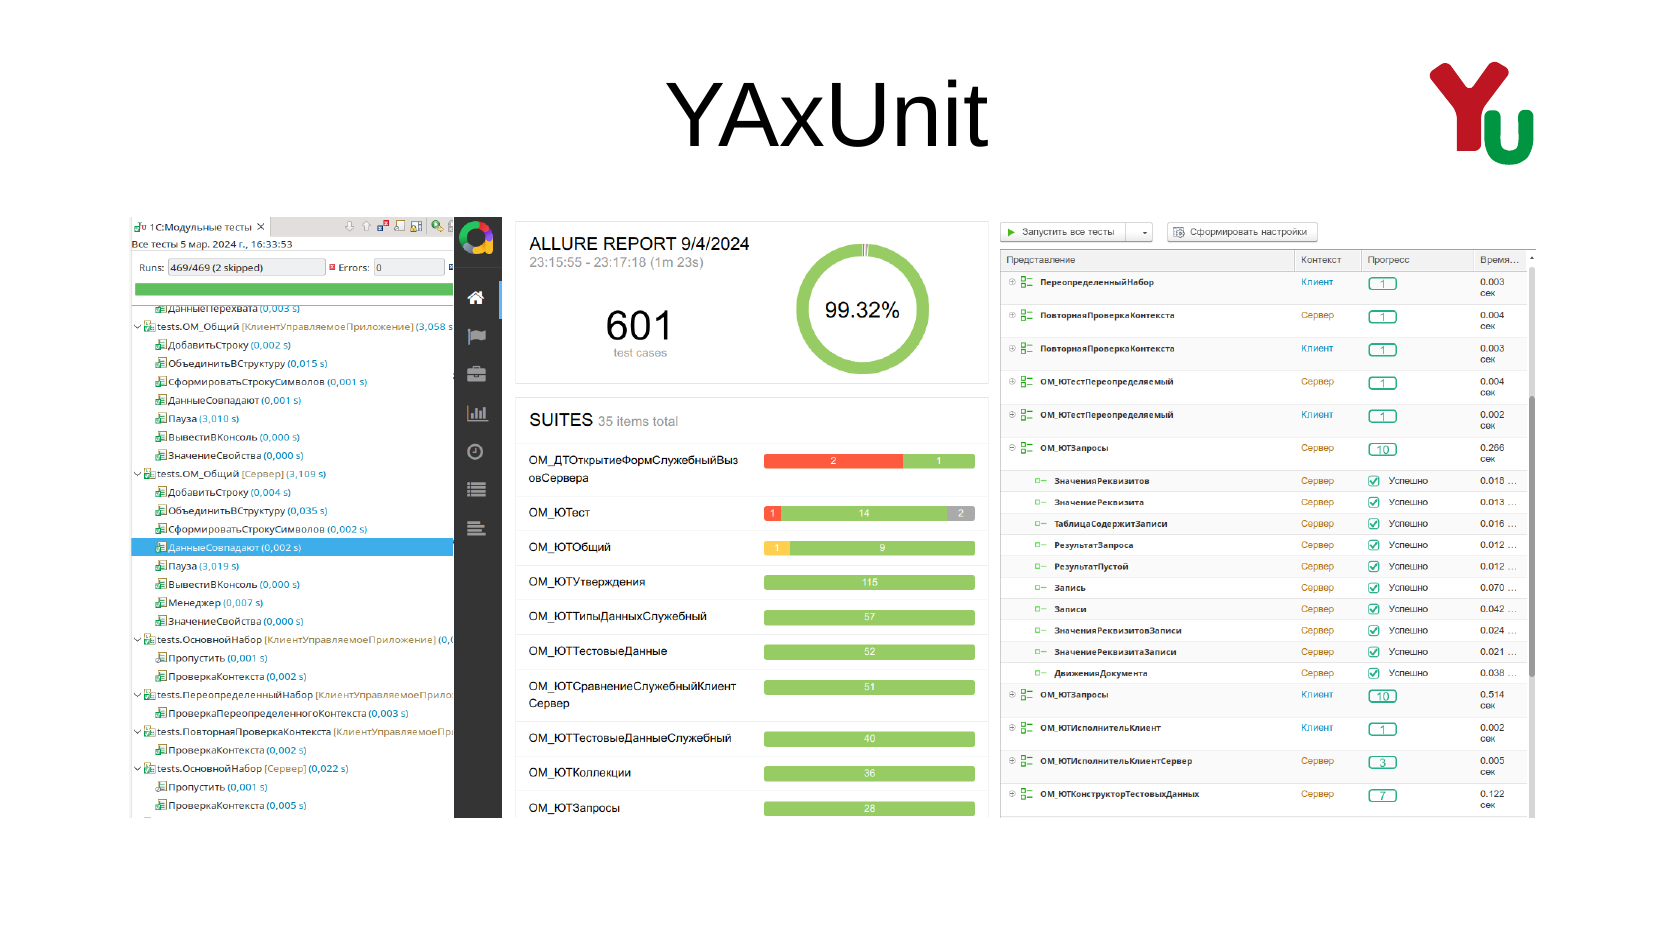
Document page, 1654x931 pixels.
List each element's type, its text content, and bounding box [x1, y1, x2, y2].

title YAxUnit [82, 37, 1571, 193]
picture [129, 217, 1536, 818]
picture [1427, 59, 1536, 167]
